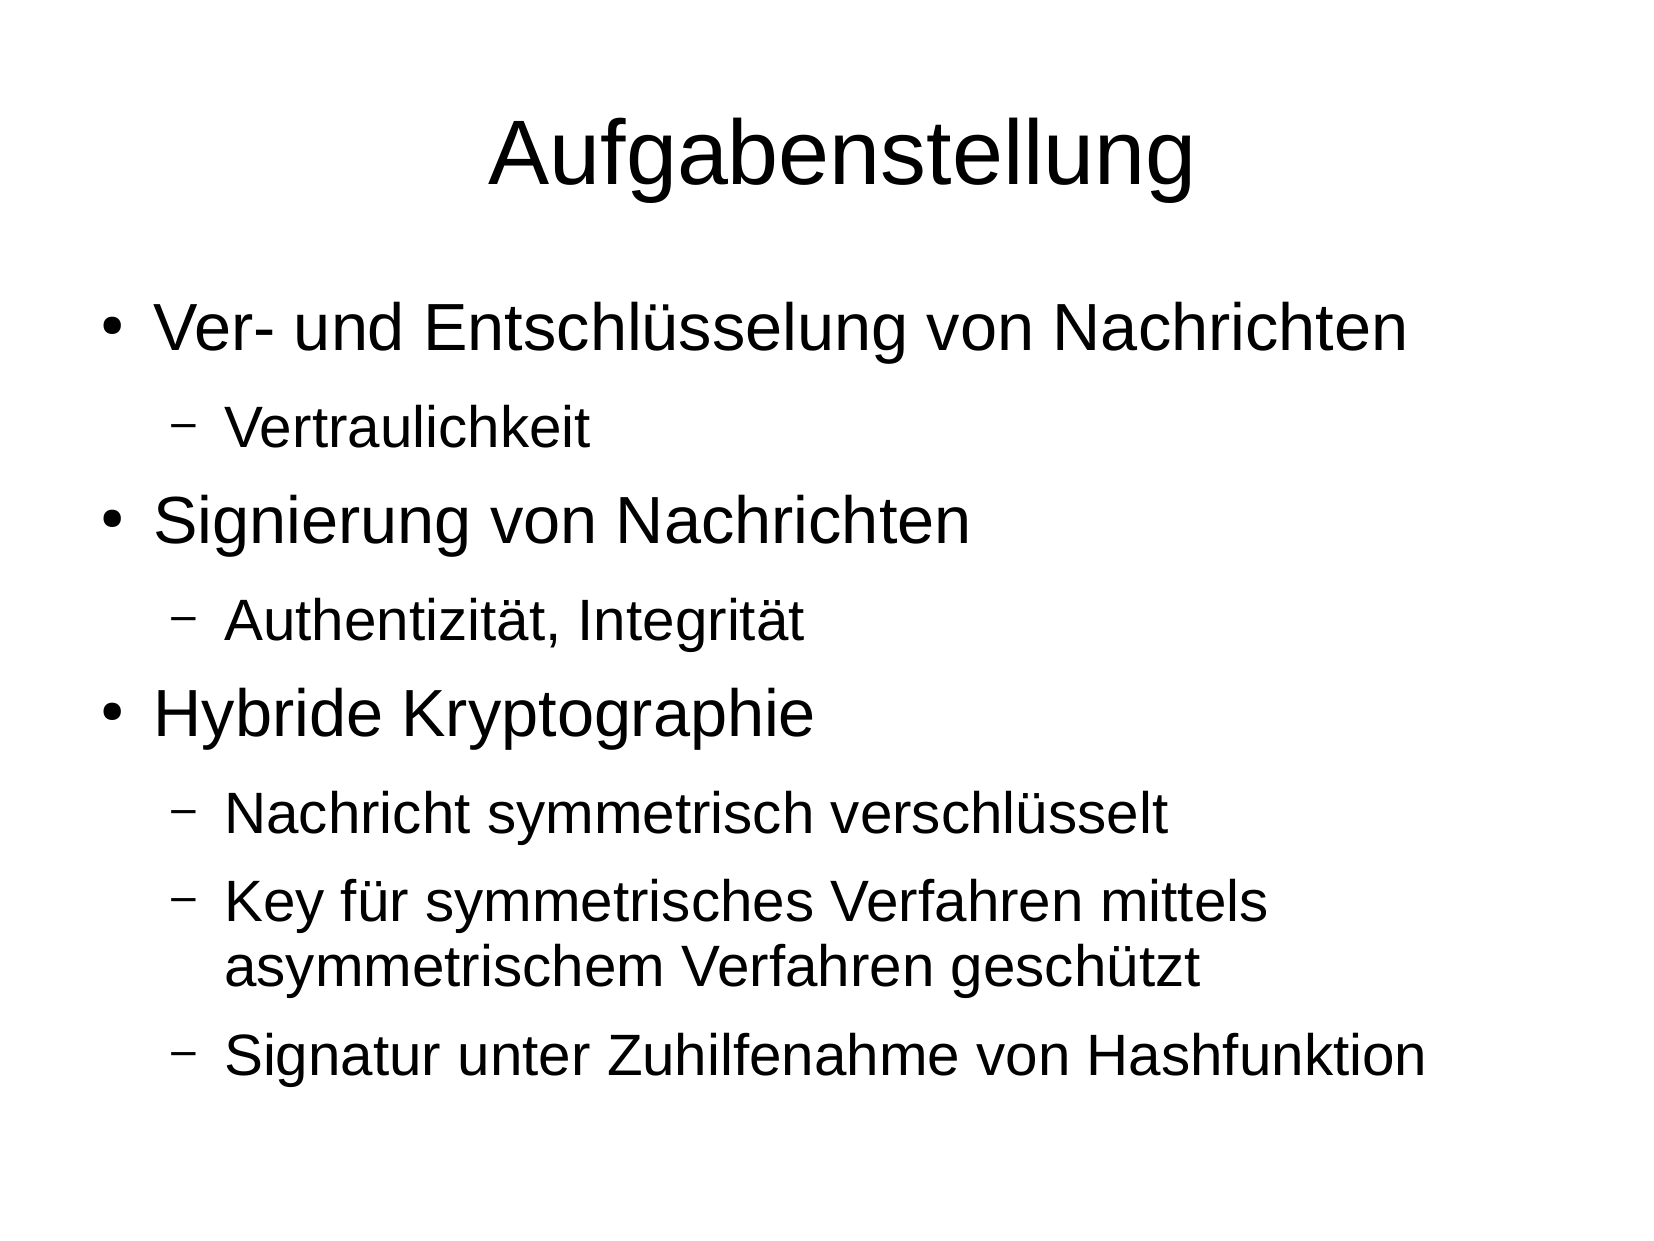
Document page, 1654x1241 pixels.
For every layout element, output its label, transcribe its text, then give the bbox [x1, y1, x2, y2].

list Ver- und Entschlüsselung von Nachrichten Vertraulichkeit Signierung von Nachrichten Authentizität, Integrität Hybride Kryptographie Nachricht symmetrisch verschlüsselt Key für symmetrisches Verfahren mittels asymmetrischem Verfahren geschützt Signatur unter Zuhilfenahme von Hashfunktion [82, 290, 1571, 1126]
title Aufgabenstellung [82, 49, 1571, 257]
